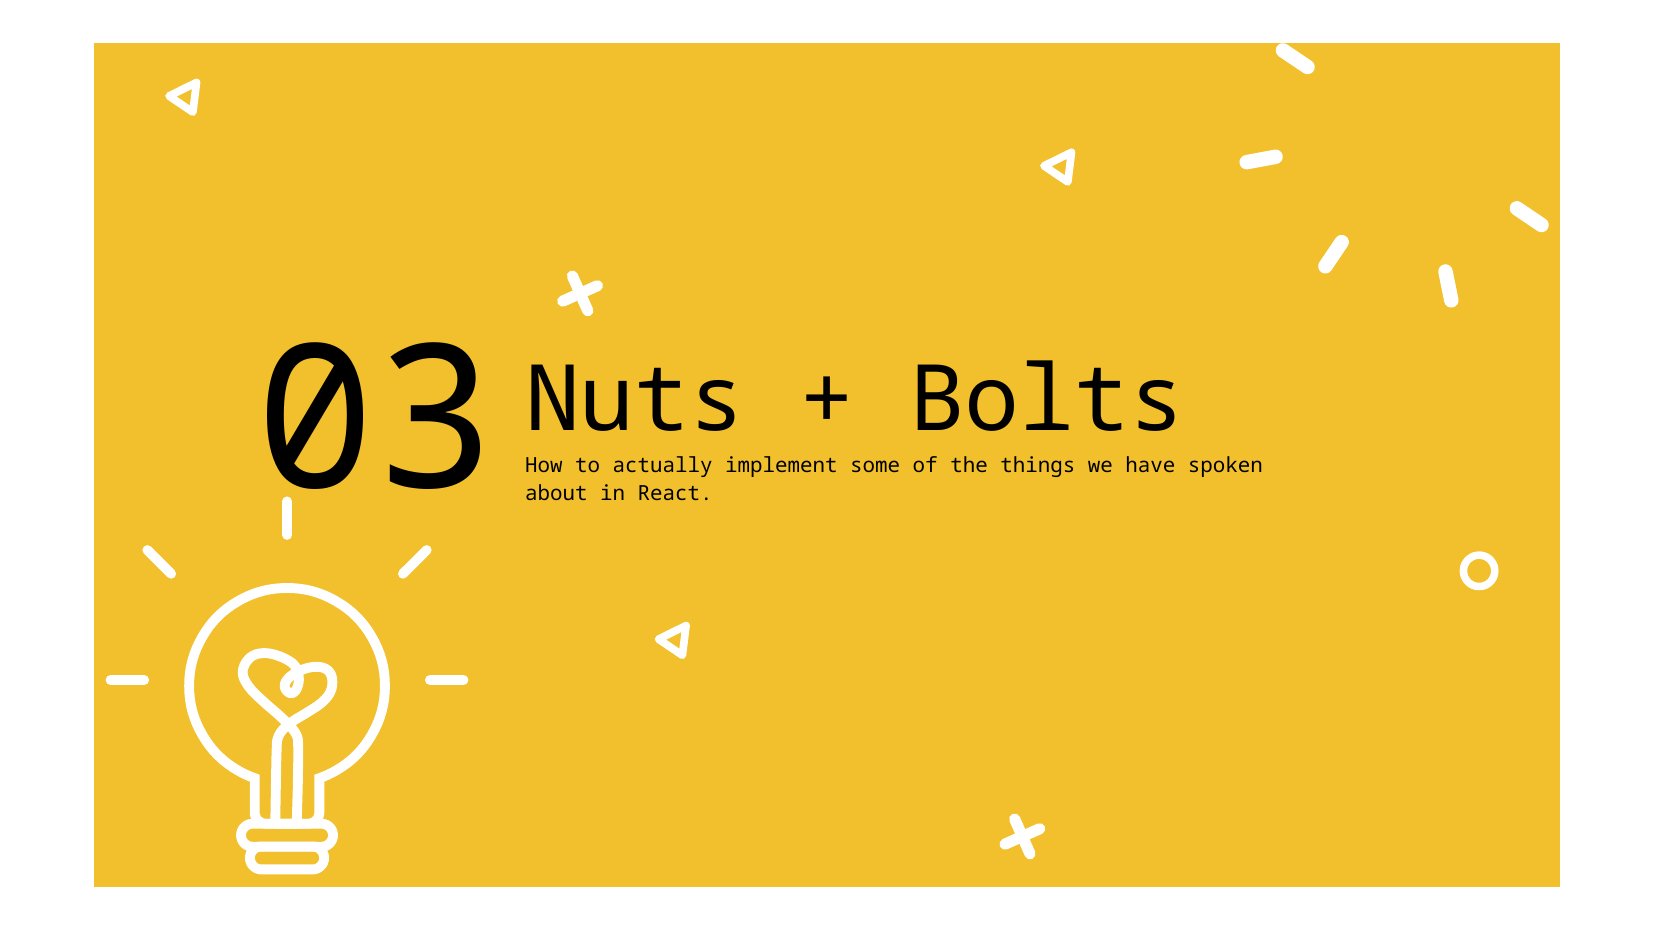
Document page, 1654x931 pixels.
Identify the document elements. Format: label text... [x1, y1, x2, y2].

text_box How to actually implement some of the things we have spoken about in React. [525, 450, 1313, 638]
title 03 [255, 225, 601, 594]
title Nuts + Bolts [601, 265, 1613, 526]
